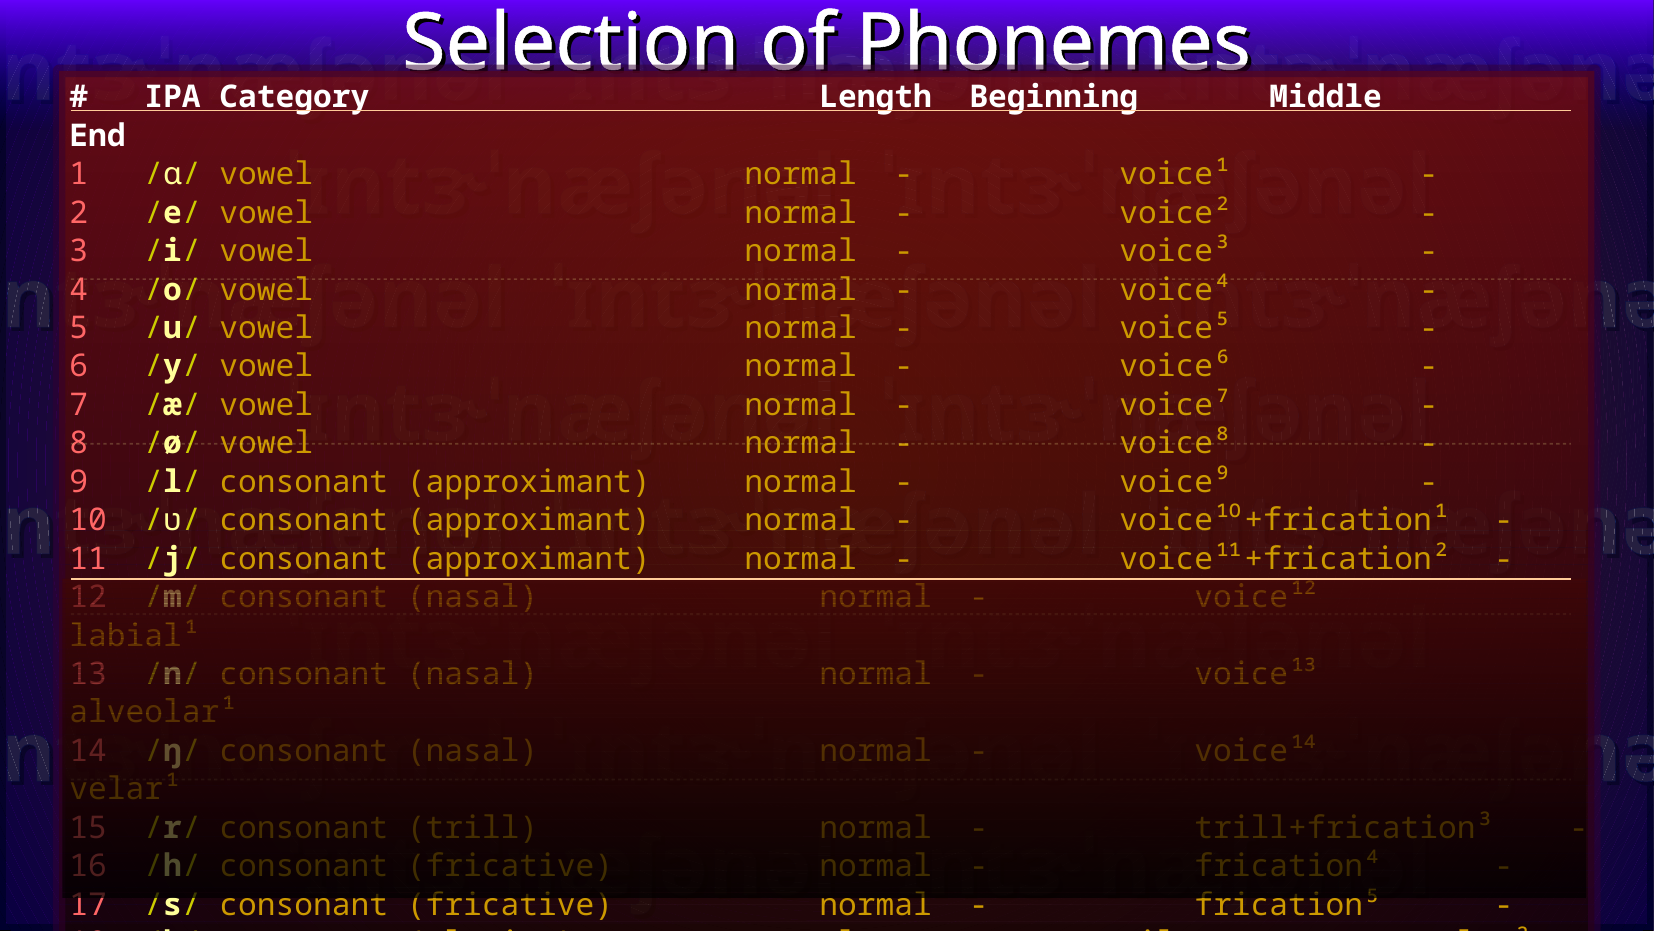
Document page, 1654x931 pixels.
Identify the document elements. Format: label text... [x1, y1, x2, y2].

title Selection of Phonemes [0, 0, 1654, 130]
text_box # IPA Category Length Beginning Middle End 1 /ɑ/ vowel normal - voice¹ - 2 /e/ vowel normal - voice² - 3 /i/ vowel normal - voice³ - 4 /o/ vowel normal - voice⁴ - 5 /u/ vowel normal - voice⁵ - 6 /y/ vowel normal - voice⁶ - 7 /æ/ vowel normal - voice⁷ - 8 /ø/ vowel normal - voice⁸ - 9 /l/ consonant (approximant) normal - voice⁹ - 10 /ʋ/ consonant (approximant) normal - voice¹⁰+frication¹ - 11 /j/ consonant (approximant) normal - voice¹¹+frication² - 12 /m/ consonant (nasal) normal - voice¹² labial¹ 13 /n/ consonant (nasal) normal - voice¹³ alveolar¹ 14 /ŋ/ consonant (nasal) normal - voice¹⁴ velar¹ 15 /r/ consonant (trill) normal - trill+frication³ - 16 /h/ consonant (fricative) normal - frication⁴ - 17 /s/ consonant (fricative) normal - frication⁵ - 18 /k/ consonant (plosive) normal - silence velar² 19 /p/ consonant (plosive) normal - silence labial² 20 /t/ consonant (plosive) normal - silence alveolar² 21 /d/ consonant (plosive) normal glottal silence alveolar³ 22 /ʔ/ consonant (glottal stop) zero silence - glottal [59, 70, 1595, 899]
text_box [62, 578, 1587, 898]
